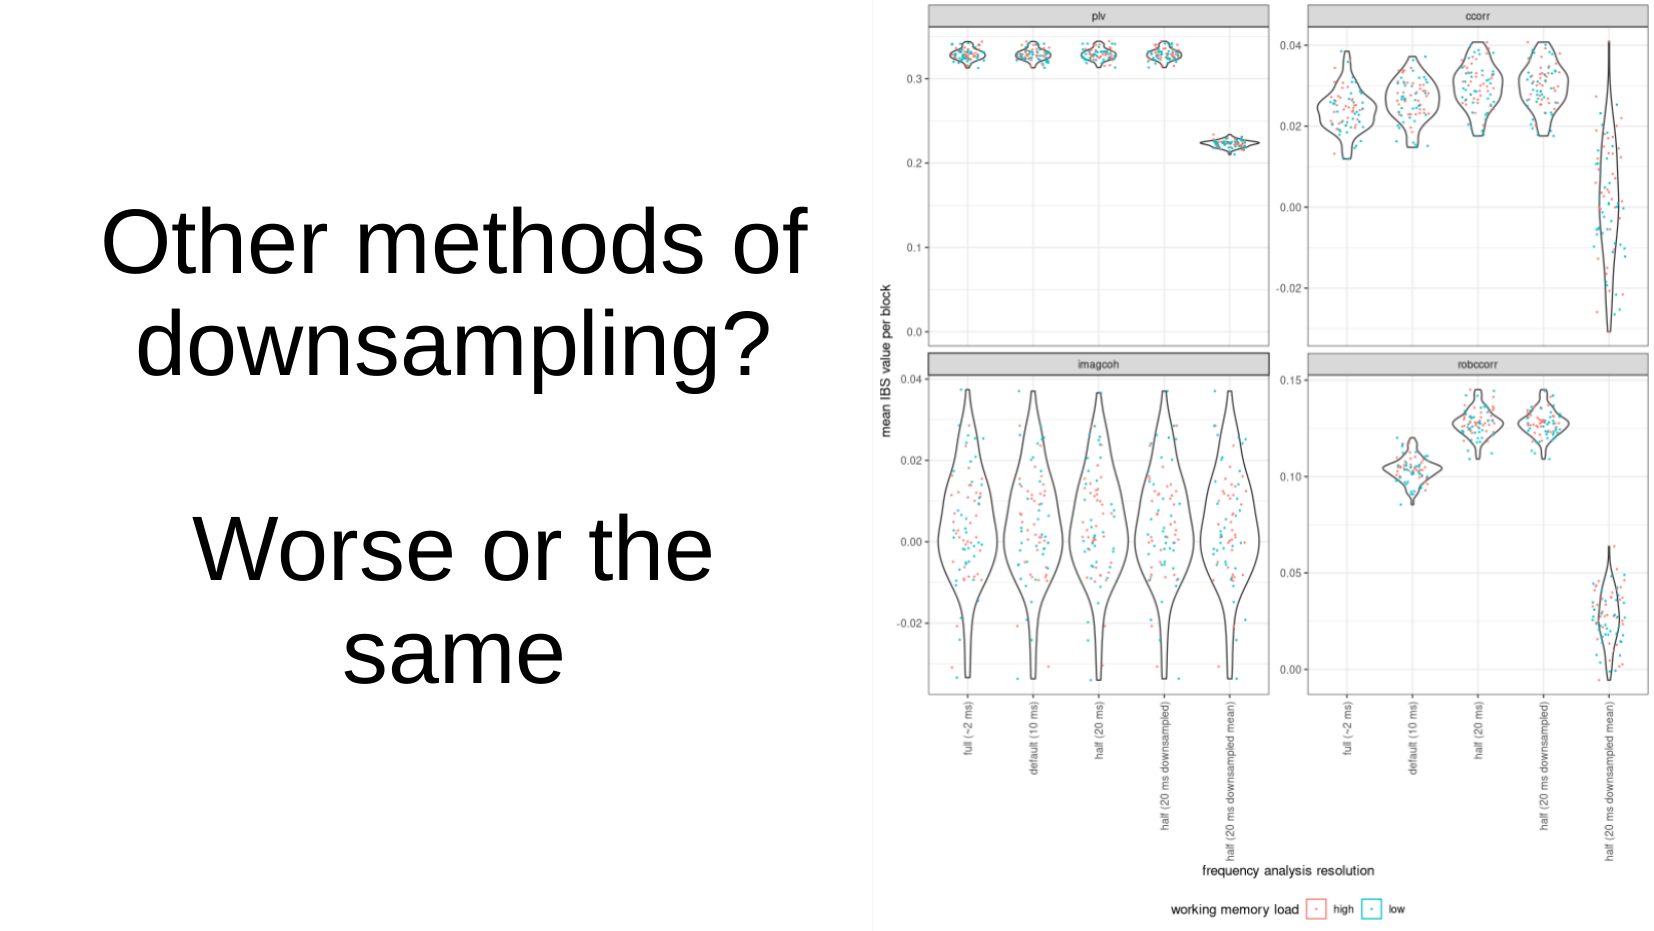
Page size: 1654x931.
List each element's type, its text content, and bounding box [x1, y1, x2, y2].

picture [872, 0, 1654, 931]
title Other methods of downsampling? Worse or the same [82, 37, 827, 857]
